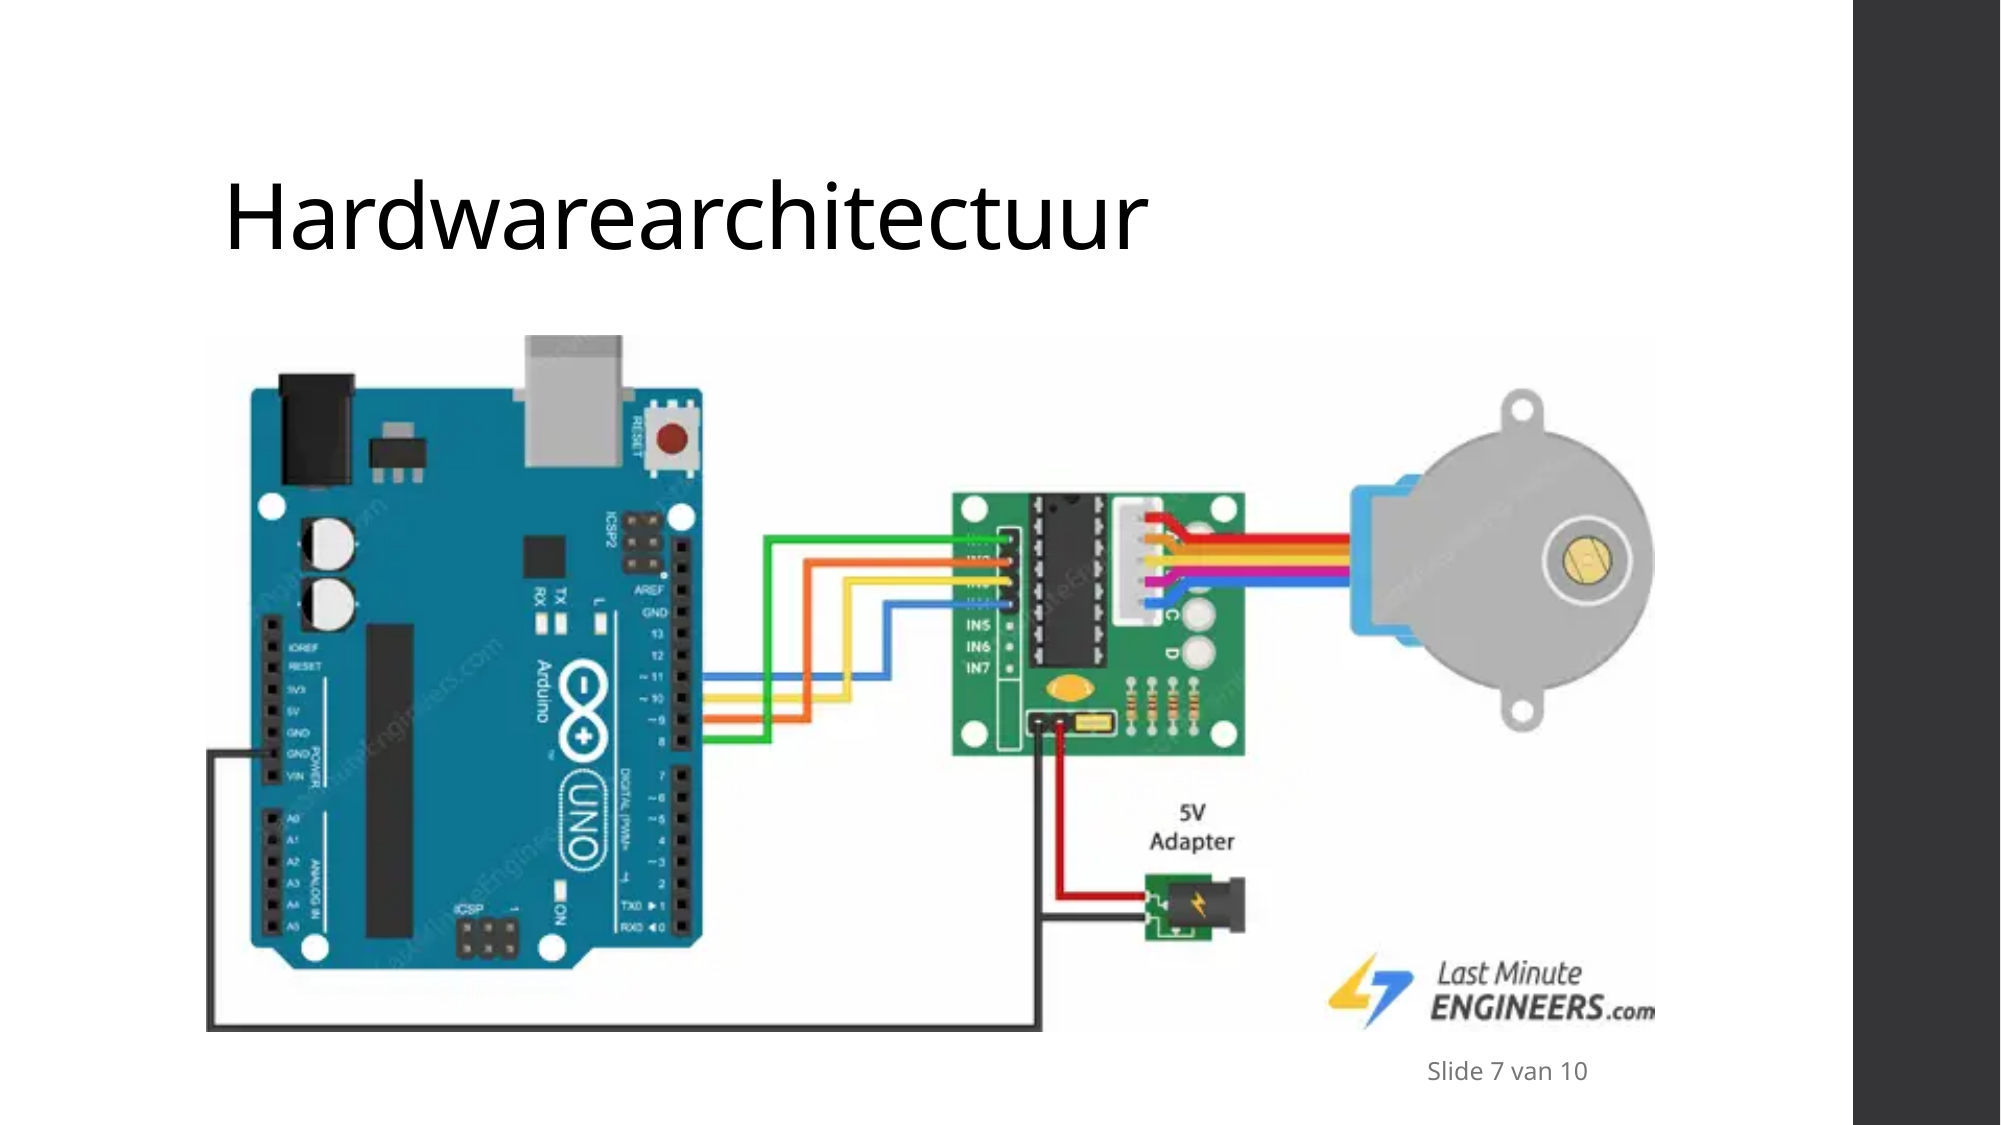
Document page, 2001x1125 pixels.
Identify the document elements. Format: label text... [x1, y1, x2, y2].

text_box Slide van 10 [1412, 1042, 1863, 1103]
title Hardwarearchitectuur [206, 60, 1797, 278]
picture [206, 335, 1655, 1032]
